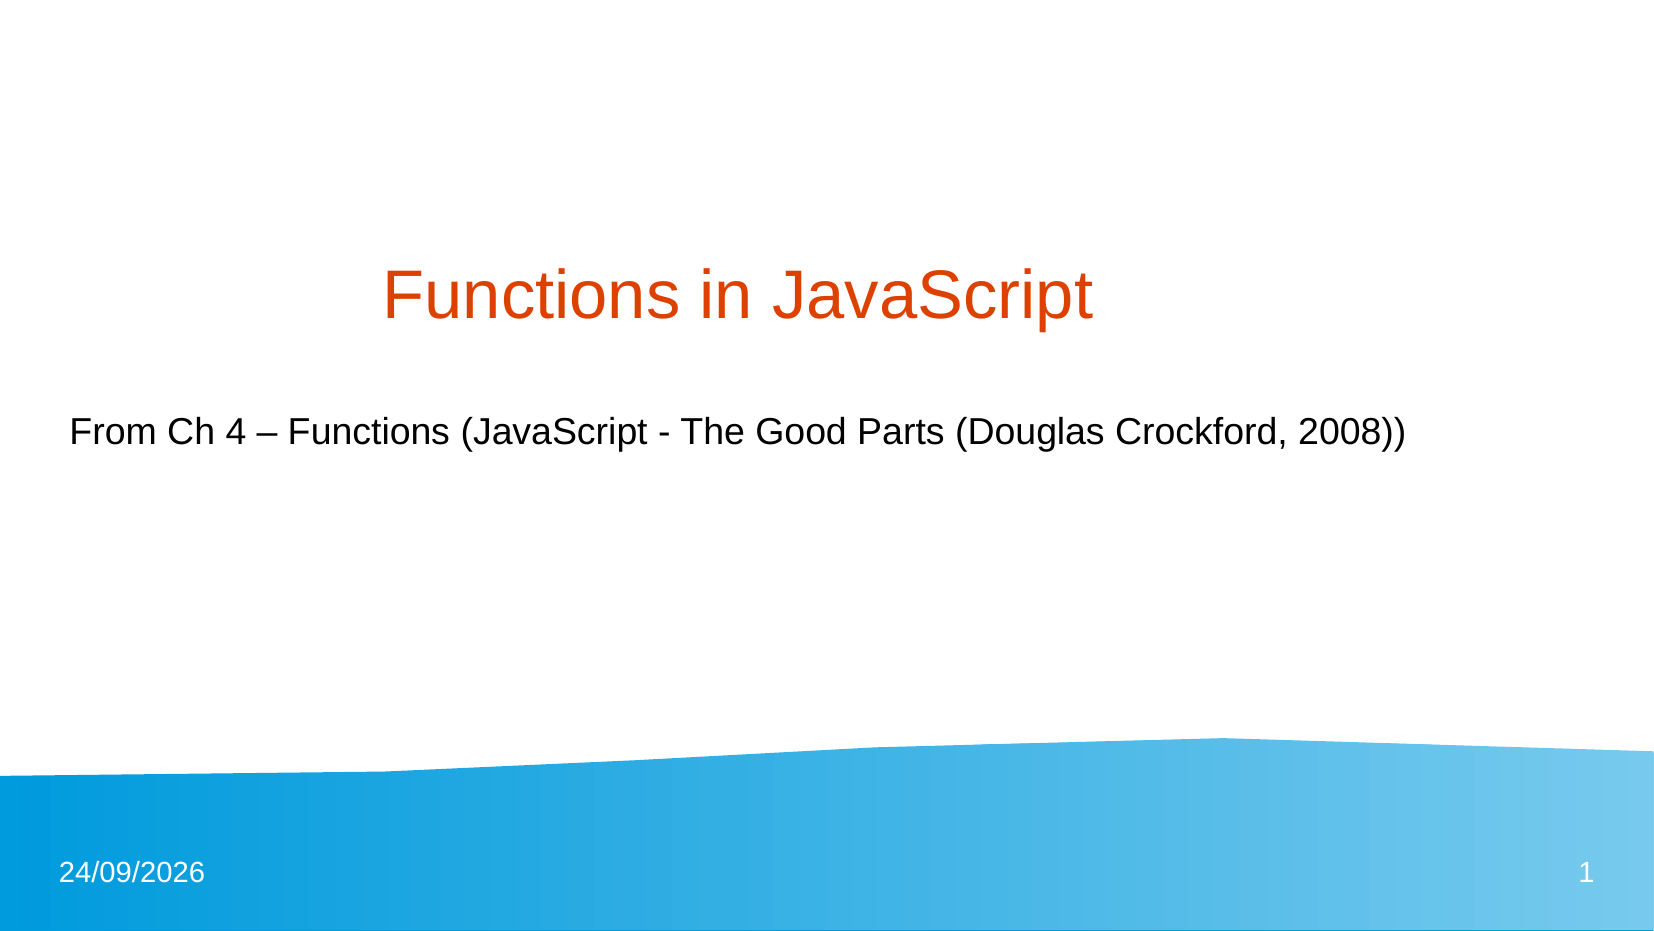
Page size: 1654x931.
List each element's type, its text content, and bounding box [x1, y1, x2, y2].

title Functions in JavaScript From Ch 4 – Functions (JavaScript - The Good Parts (Douglas Crockford, 2008)) [0, 256, 1477, 453]
